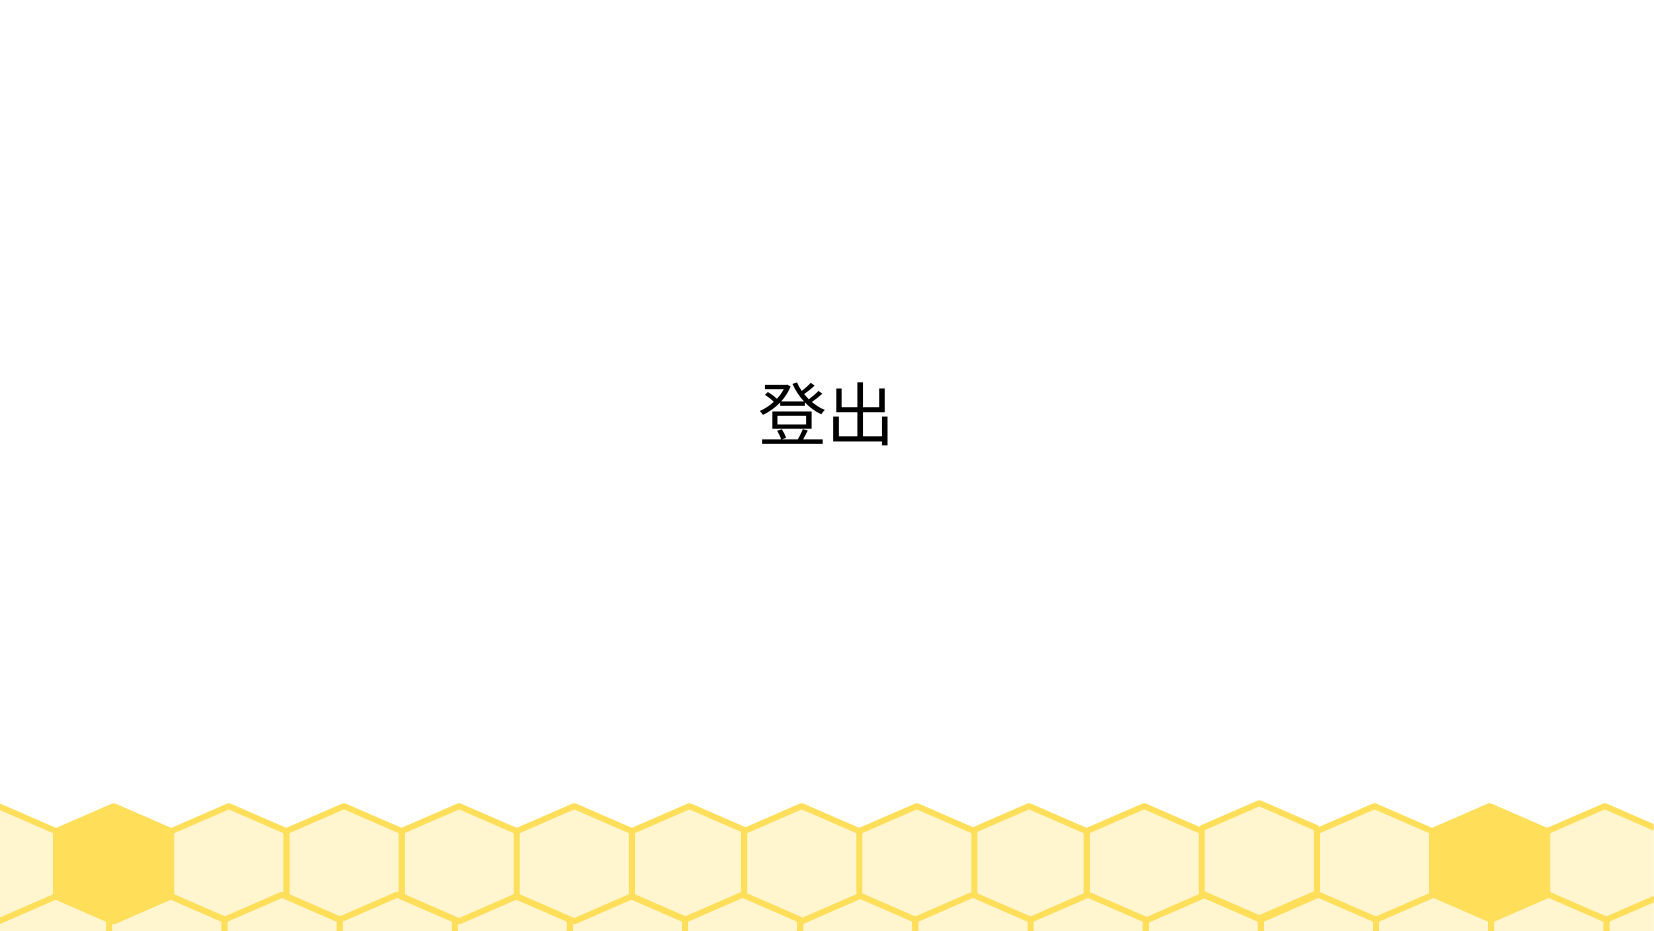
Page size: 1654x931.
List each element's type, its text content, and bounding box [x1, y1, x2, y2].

title 登出 [82, 314, 1571, 514]
